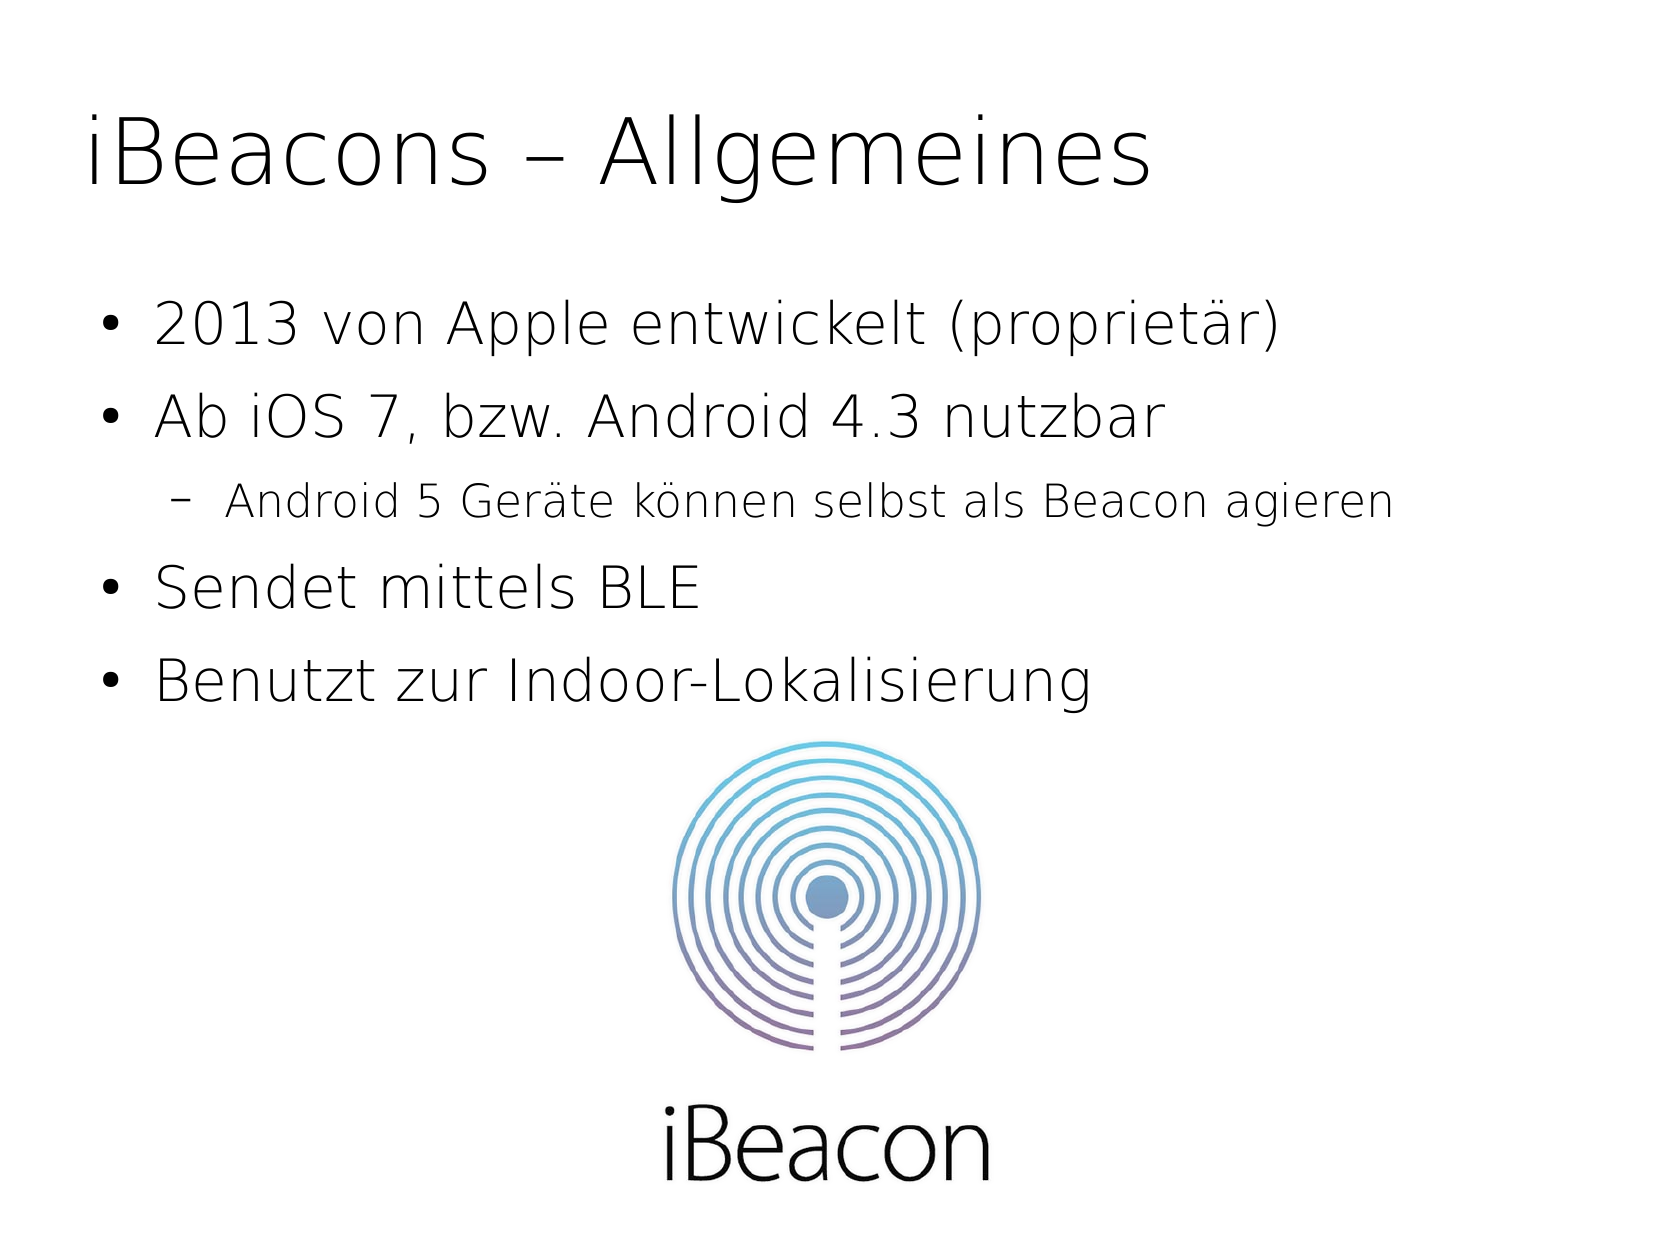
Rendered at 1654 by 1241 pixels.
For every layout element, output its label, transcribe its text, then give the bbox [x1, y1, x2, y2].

list 2013 von Apple entwickelt (proprietär) Ab iOS 7, bzw. Android 4.3 nutzbar Android 5 Geräte können selbst als Beacon agieren Sendet mittels BLE Benutzt zur Indoor-Lokalisierung [82, 290, 1571, 625]
title iBeacons – Allgemeines [82, 49, 1571, 257]
picture [0, 625, 1654, 1241]
